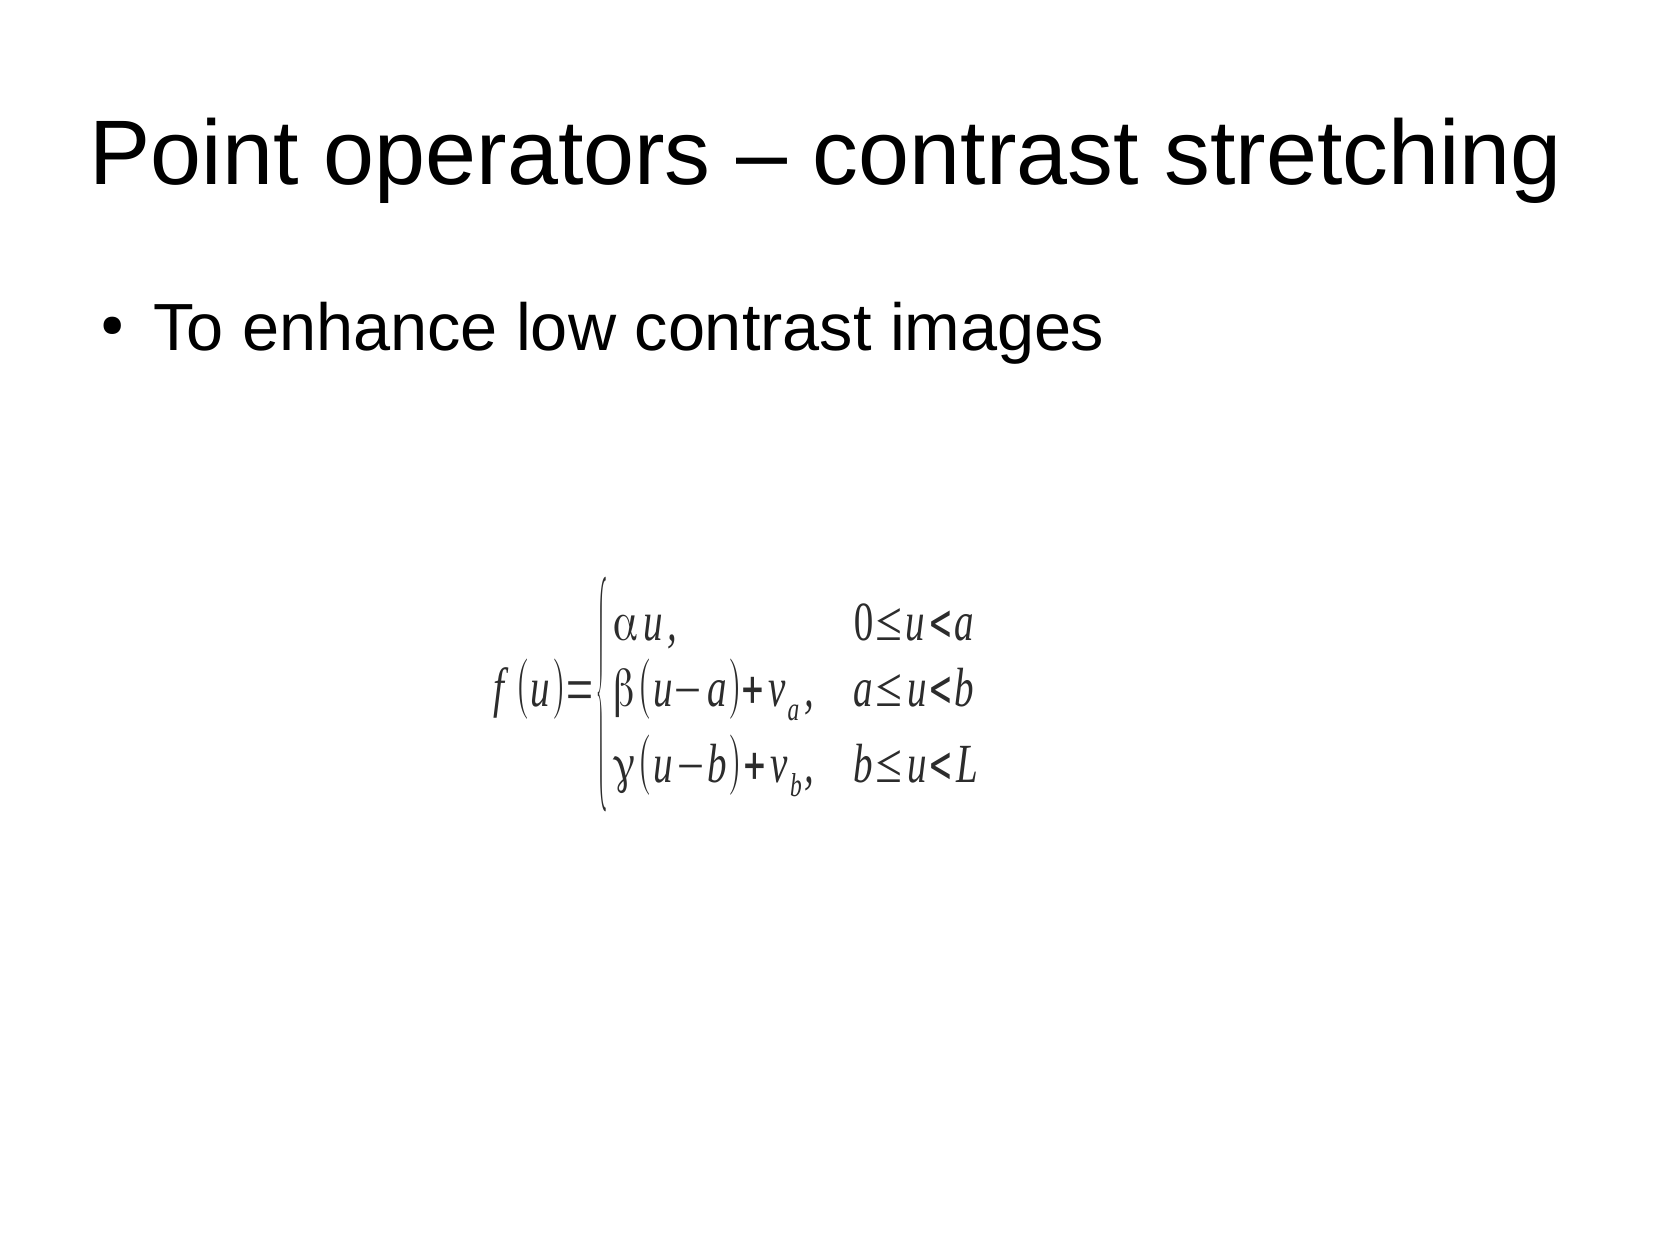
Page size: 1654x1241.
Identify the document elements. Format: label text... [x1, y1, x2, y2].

chart [484, 574, 990, 815]
list To enhance low contrast images [82, 290, 1538, 1010]
title Point operators – contrast stretching [82, 49, 1571, 257]
